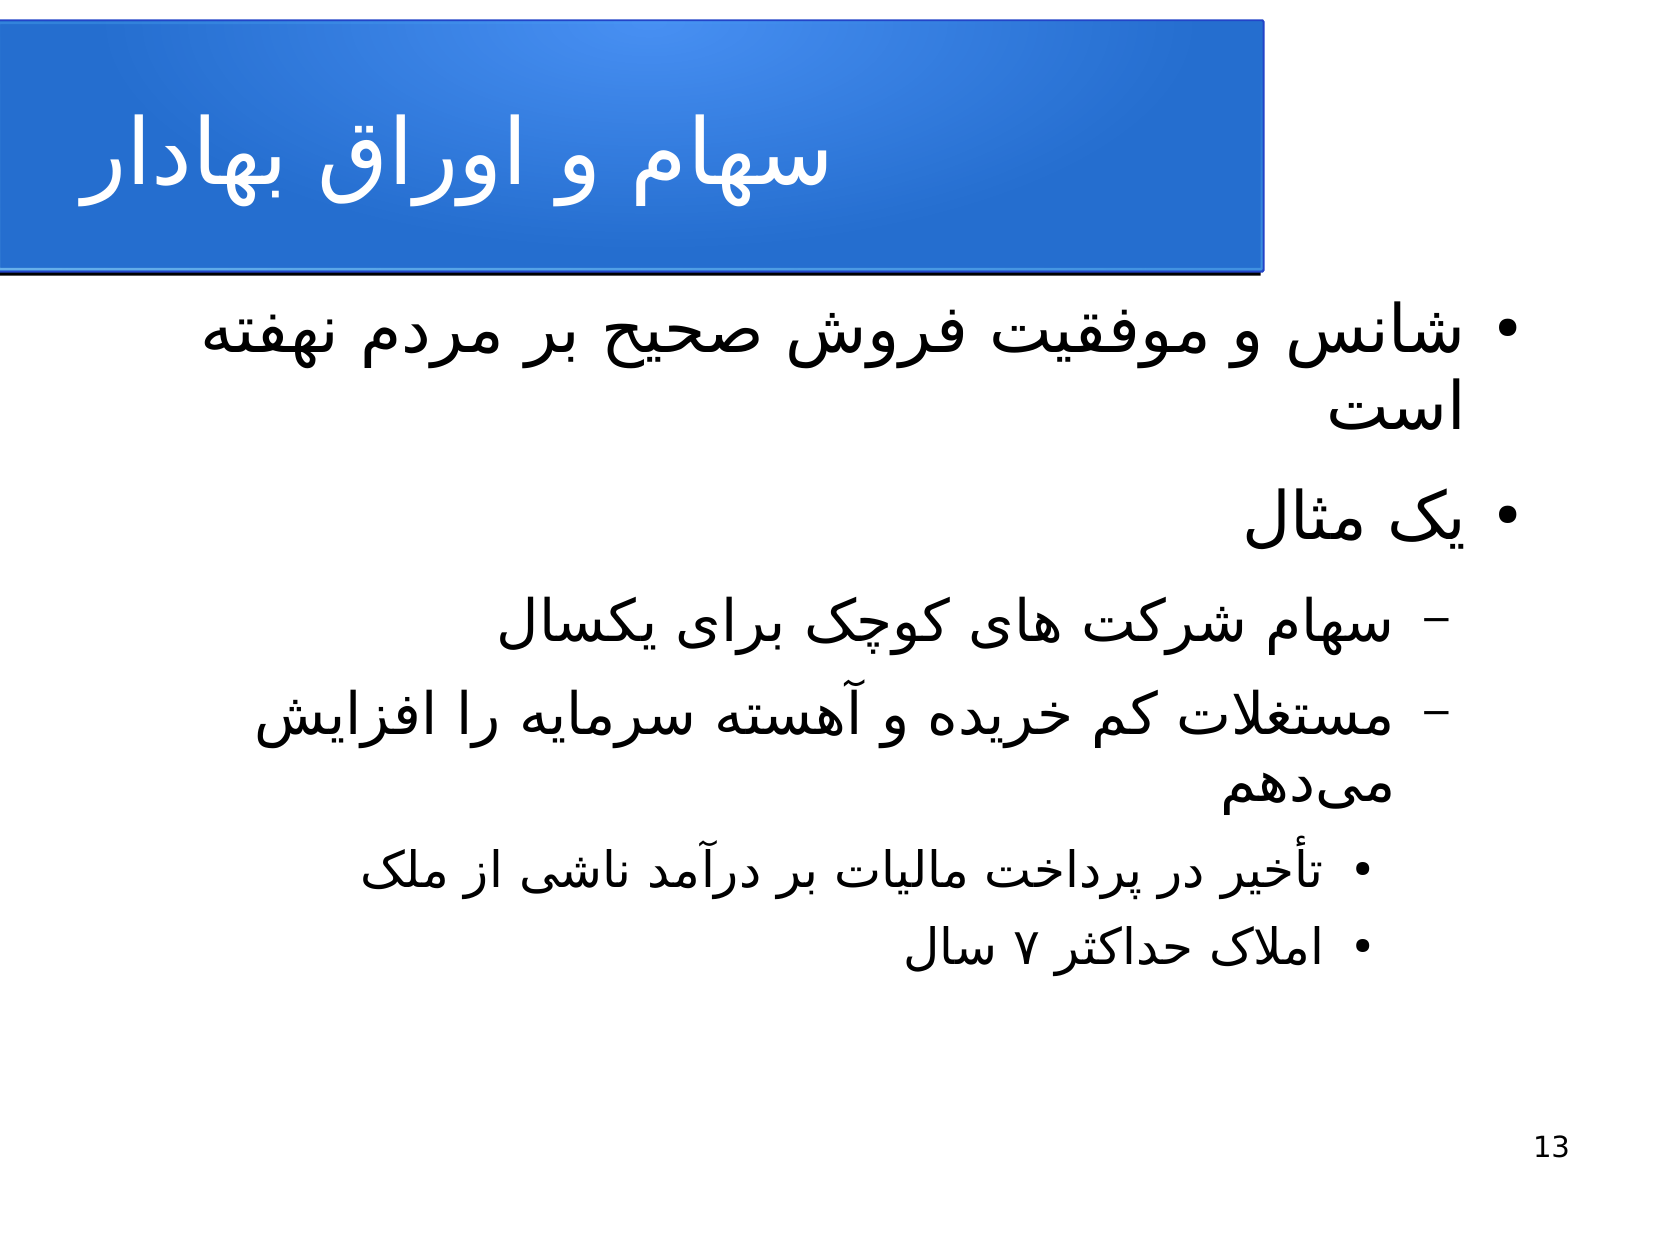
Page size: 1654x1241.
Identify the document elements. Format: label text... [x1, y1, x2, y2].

title سهام و اوراق بهادار [82, 49, 1250, 257]
list شانس و موفقیت فروش صحیح بر مردم نهفته است یک مثال سهام شرکت های کوچک برای یکسال مستغلات کم خریده و آهسته سرمایه را افزایش می‌دهم تأخیر در پرداخت مالیات بر درآمد ناشی از ملک املاک حداکثر ۷ سال [82, 290, 1538, 1010]
